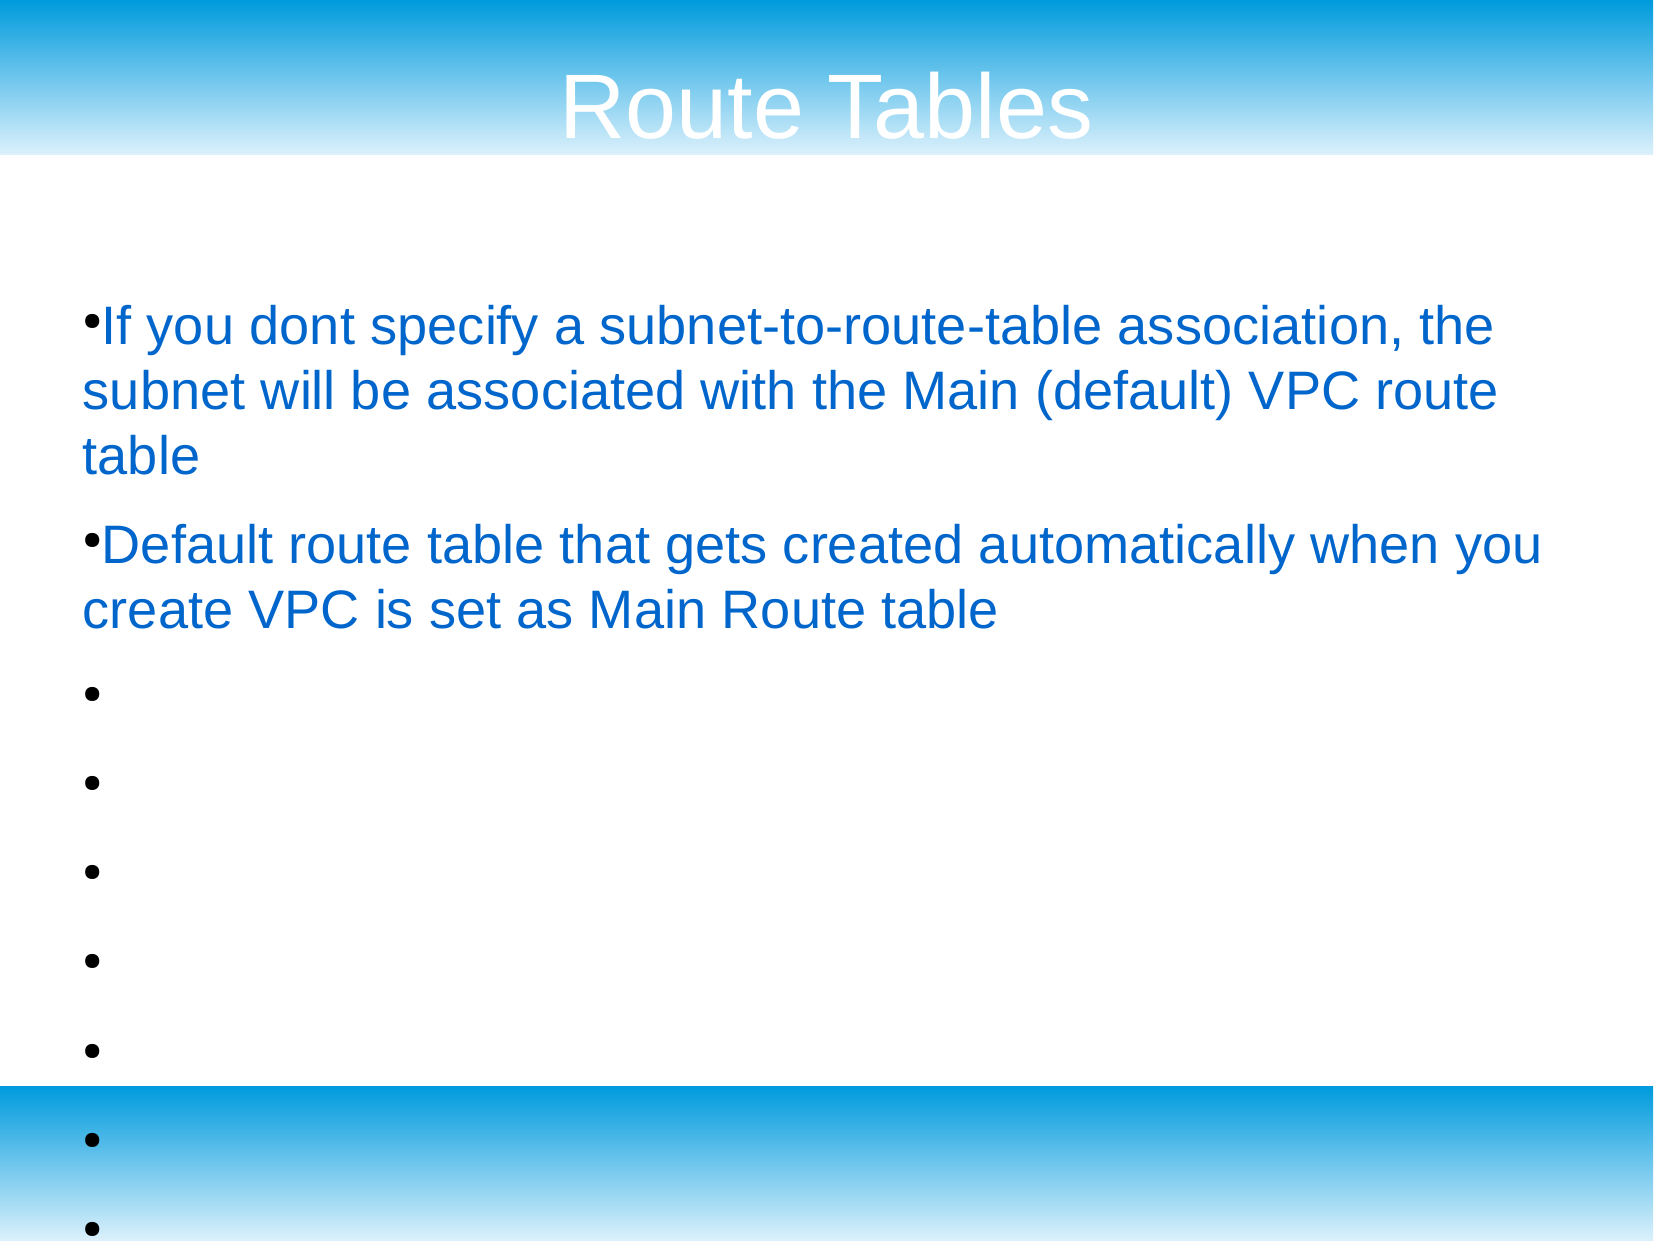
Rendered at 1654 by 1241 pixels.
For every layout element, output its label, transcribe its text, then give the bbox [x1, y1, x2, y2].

title Route Tables [82, 49, 1571, 155]
list If you dont specify a subnet-to-route-table association, the subnet will be associated with the Main (default) VPC route table Default route table that gets created automatically when you create VPC is set as Main Route table [82, 290, 1571, 1010]
